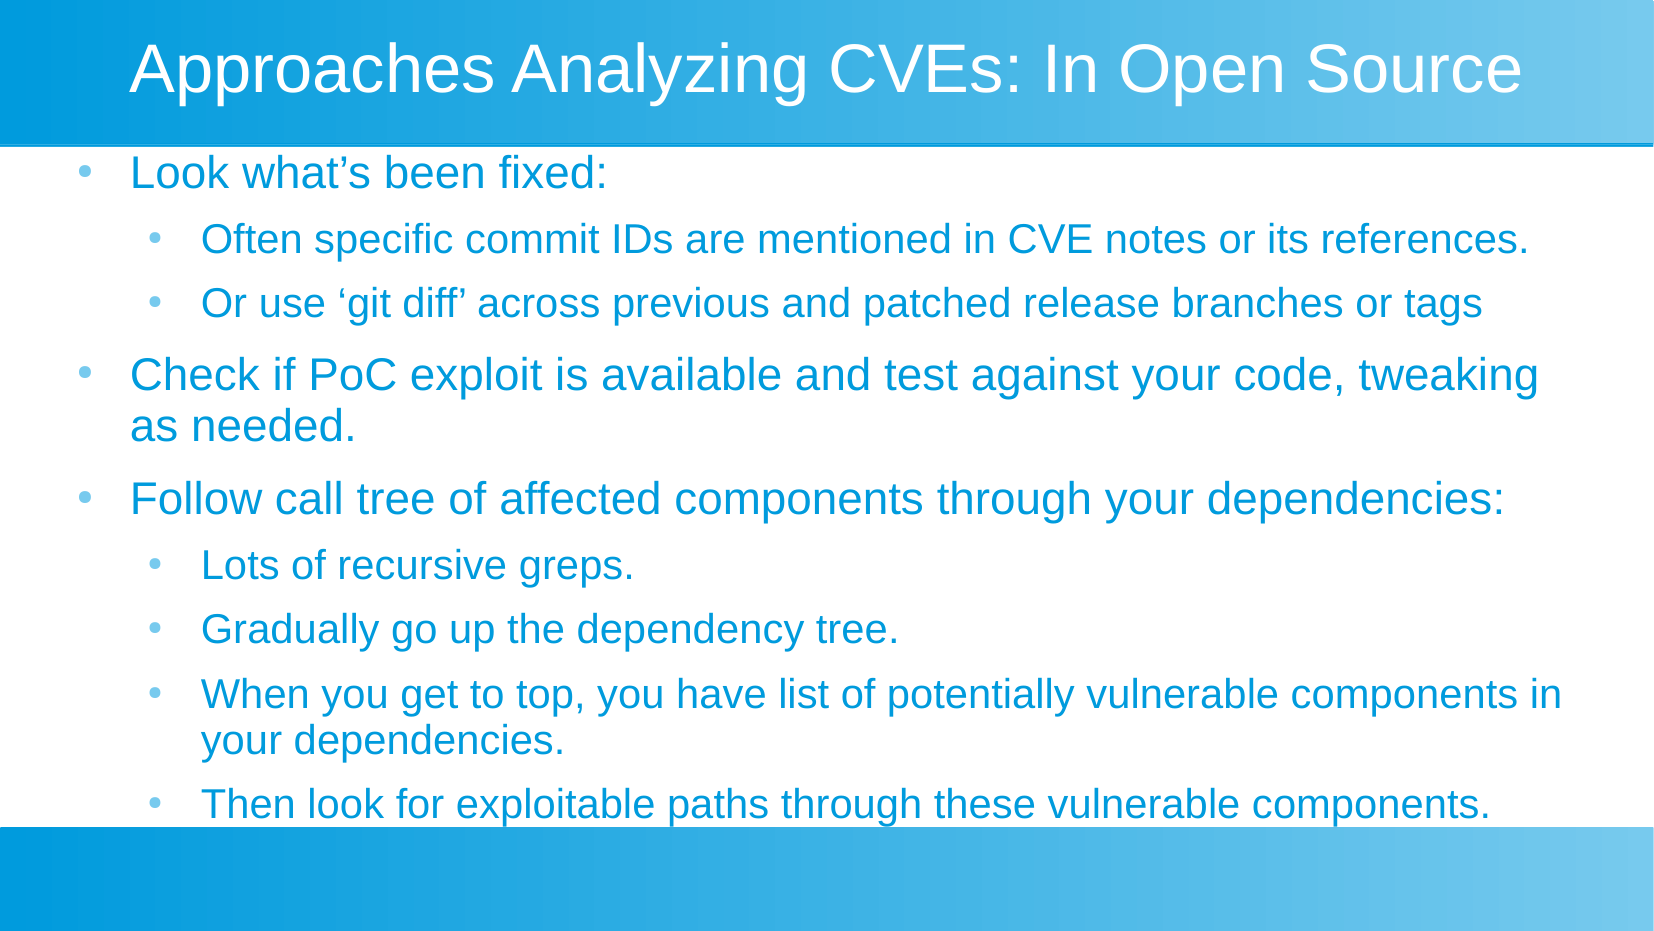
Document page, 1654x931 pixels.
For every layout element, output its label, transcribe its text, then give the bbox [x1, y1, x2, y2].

title Approaches Analyzing CVEs: In Open Source [59, 29, 1595, 108]
list Look what’s been fixed: Often specific commit IDs are mentioned in CVE notes or its references. Or use ‘git diff’ across previous and patched release branches or tags Check if PoC exploit is available and test against your code, tweaking as needed. Follow call tree of affected components through your dependencies: Lots of recursive greps. Gradually go up the dependency tree. When you get to top, you have list of potentially vulnerable components in your dependencies. Then look for exploitable paths through these vulnerable components. [59, 146, 1595, 822]
